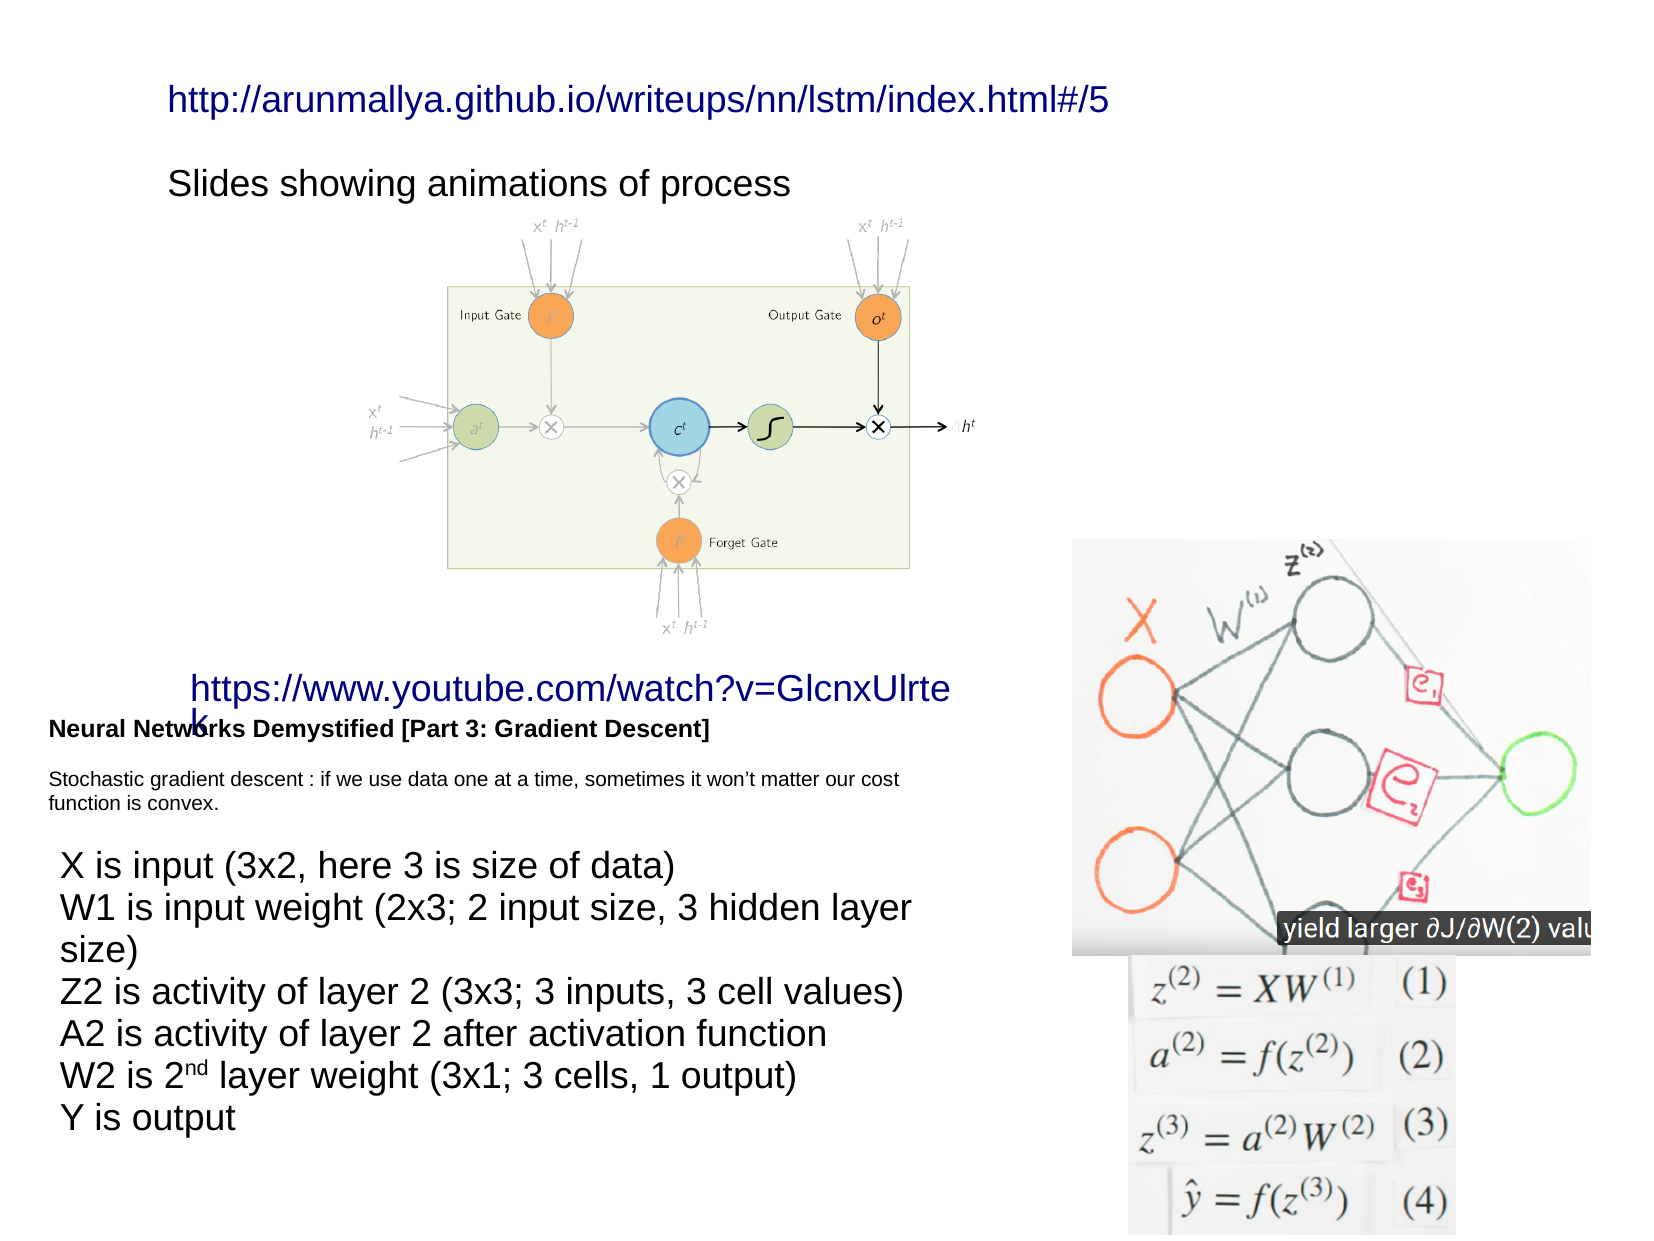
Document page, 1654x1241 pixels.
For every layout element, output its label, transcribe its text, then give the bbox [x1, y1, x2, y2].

text_box Neural Networks Demystified [Part 3: Gradient Descent] Stochastic gradient descent : if we use data one at a time, sometimes it won’t matter our cost function is convex. [33, 707, 976, 871]
text_box http://arunmallya.github.io/writeups/nn/lstm/index.html#/5 Slides showing animations of process [152, 70, 1336, 212]
picture [360, 209, 985, 660]
text_box X is input (3x2, here 3 is size of data) W1 is input weight (2x3; 2 input size, 3 hidden layer size) Z2 is activity of layer 2 (3x3; 3 inputs, 3 cell values) A2 is activity of layer 2 after activation function W2 is 2nd layer weight (3x1; 3 cells, 1 output) Y is output [45, 795, 996, 1148]
text_box https://www.youtube.com/watch?v=GlcnxUlrtek [175, 660, 985, 759]
picture [1072, 539, 1591, 1235]
